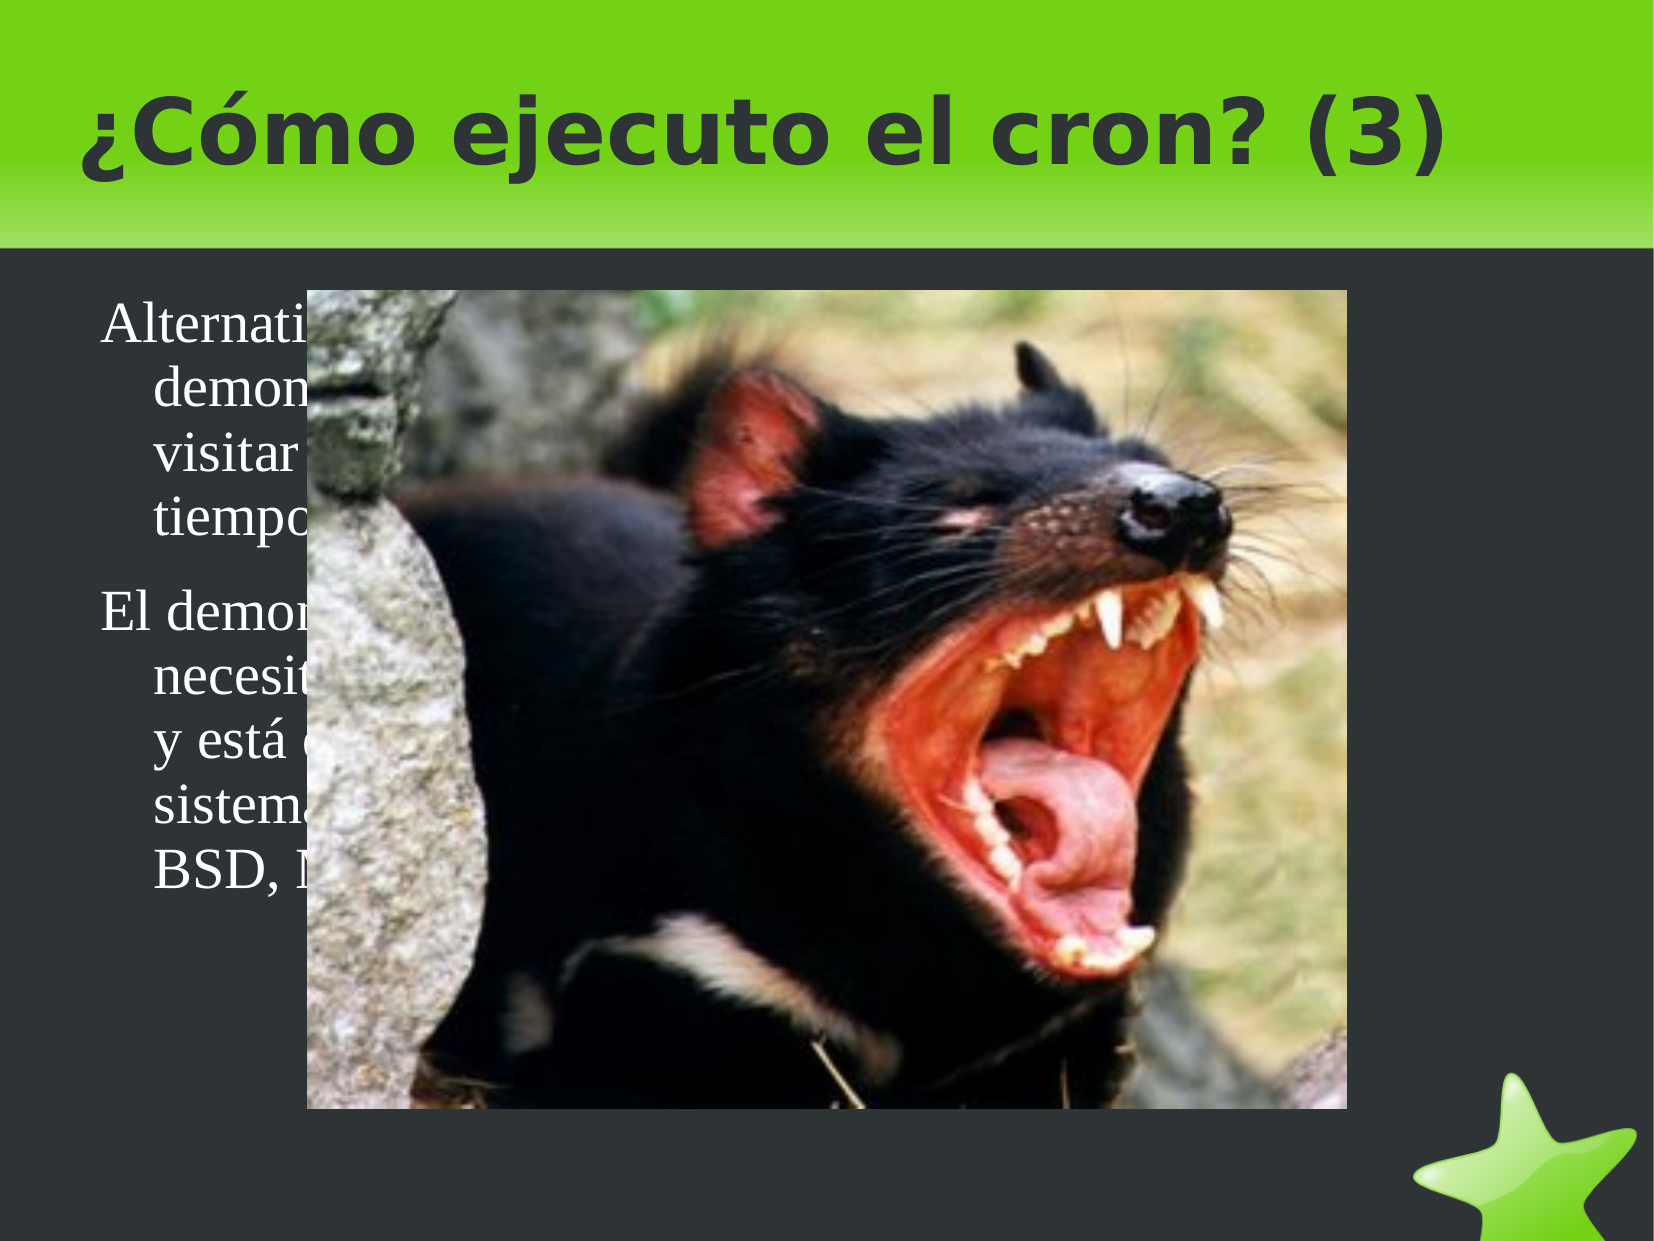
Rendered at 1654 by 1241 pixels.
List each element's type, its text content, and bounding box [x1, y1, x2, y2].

list Alternativa 3: Ponemos un demonio que se dedique a visitar la página en el tiempo especificado. El demonio (daemon) que necesitamos se llama crond y está disponible en sistemas tipo Unix (Linux, BSD, Mac OSX, etc.). [82, 290, 307, 1109]
title ¿Cómo ejecuto el cron? (3) [76, 29, 1565, 237]
picture [0, 0, 1654, 1241]
